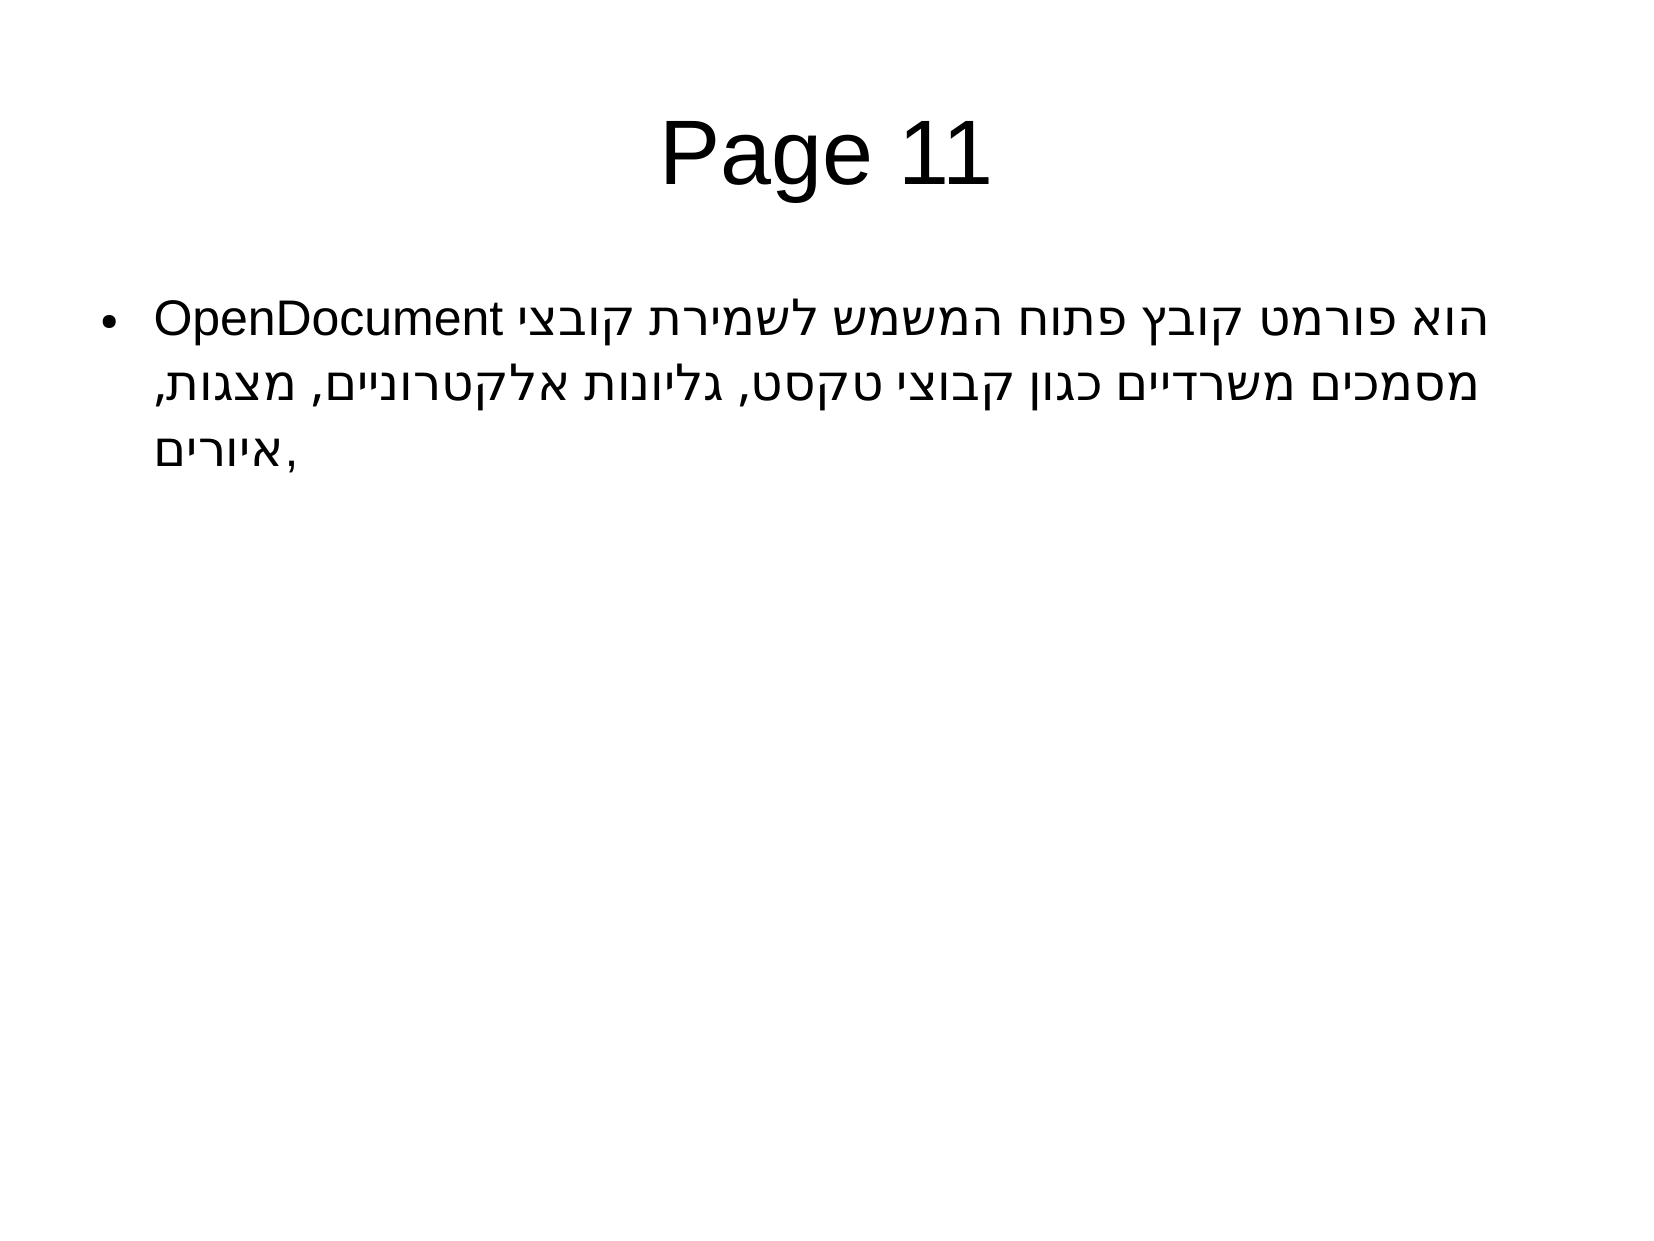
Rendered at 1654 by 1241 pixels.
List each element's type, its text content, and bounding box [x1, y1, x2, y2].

list OpenDocument הוא פורמט קובץ פתוח המשמש לשמירת קובצי מסמכים משרדיים כגון קבוצי טקסט, גליונות אלקטרוניים, מצגות, איורים, [82, 290, 1571, 1109]
title Page 11 [82, 49, 1571, 257]
